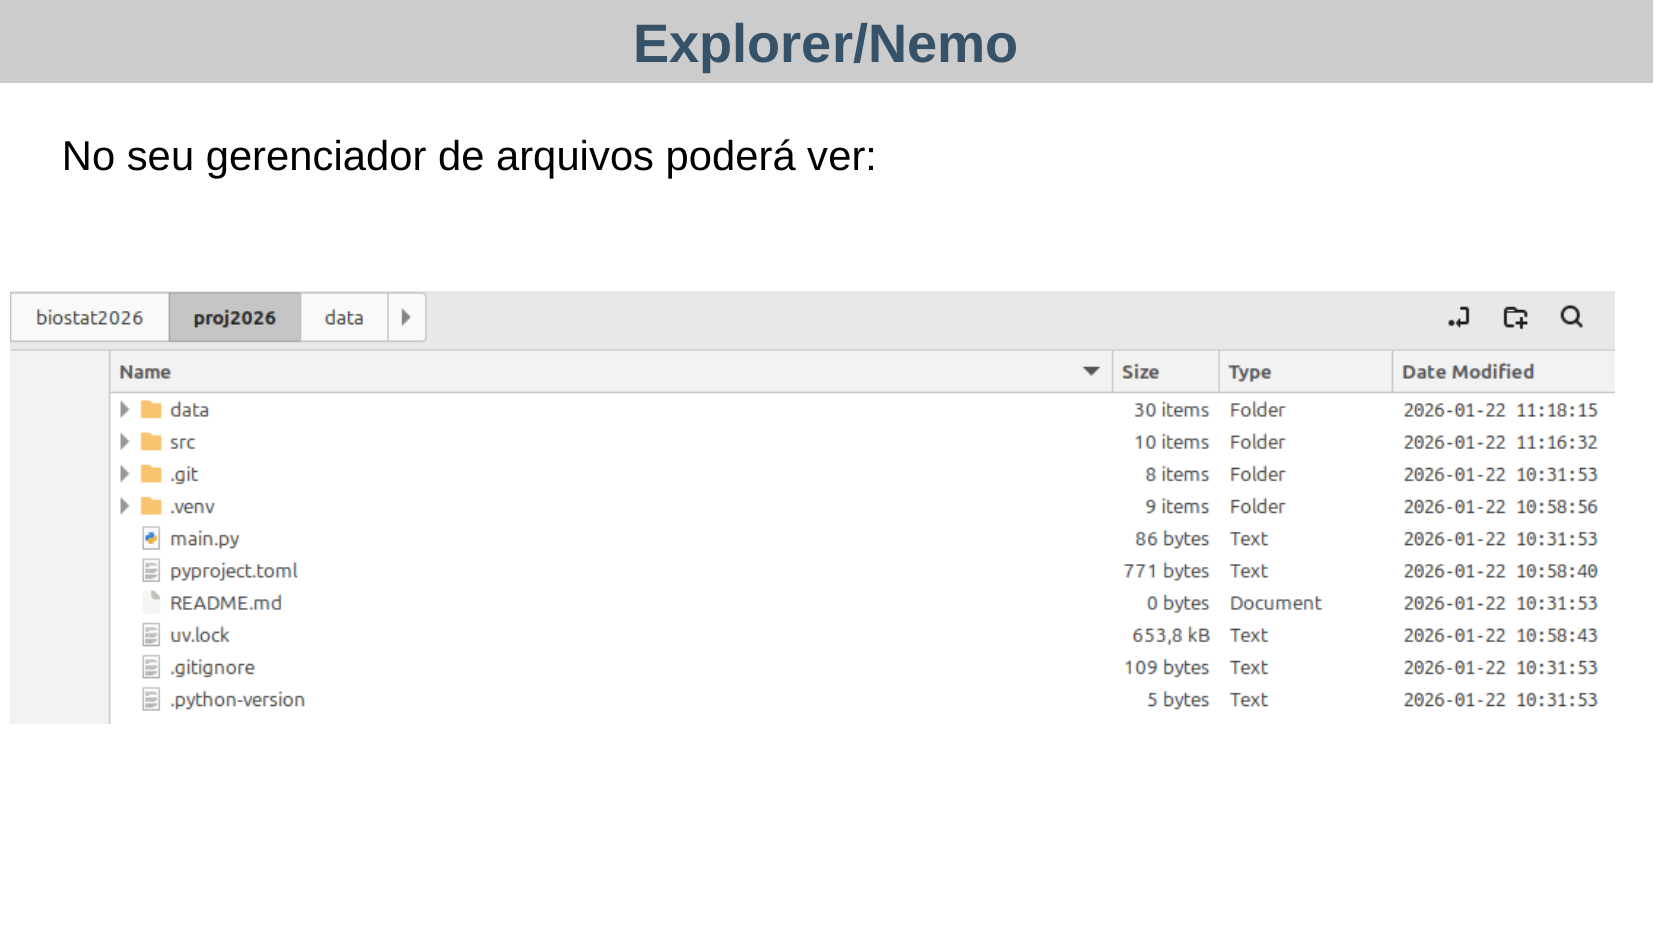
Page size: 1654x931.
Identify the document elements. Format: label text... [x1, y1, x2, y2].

text_box Explorer/Nemo [0, 0, 1653, 83]
picture [10, 291, 1615, 724]
text_box No seu gerenciador de arquivos poderá ver: [47, 121, 1654, 204]
